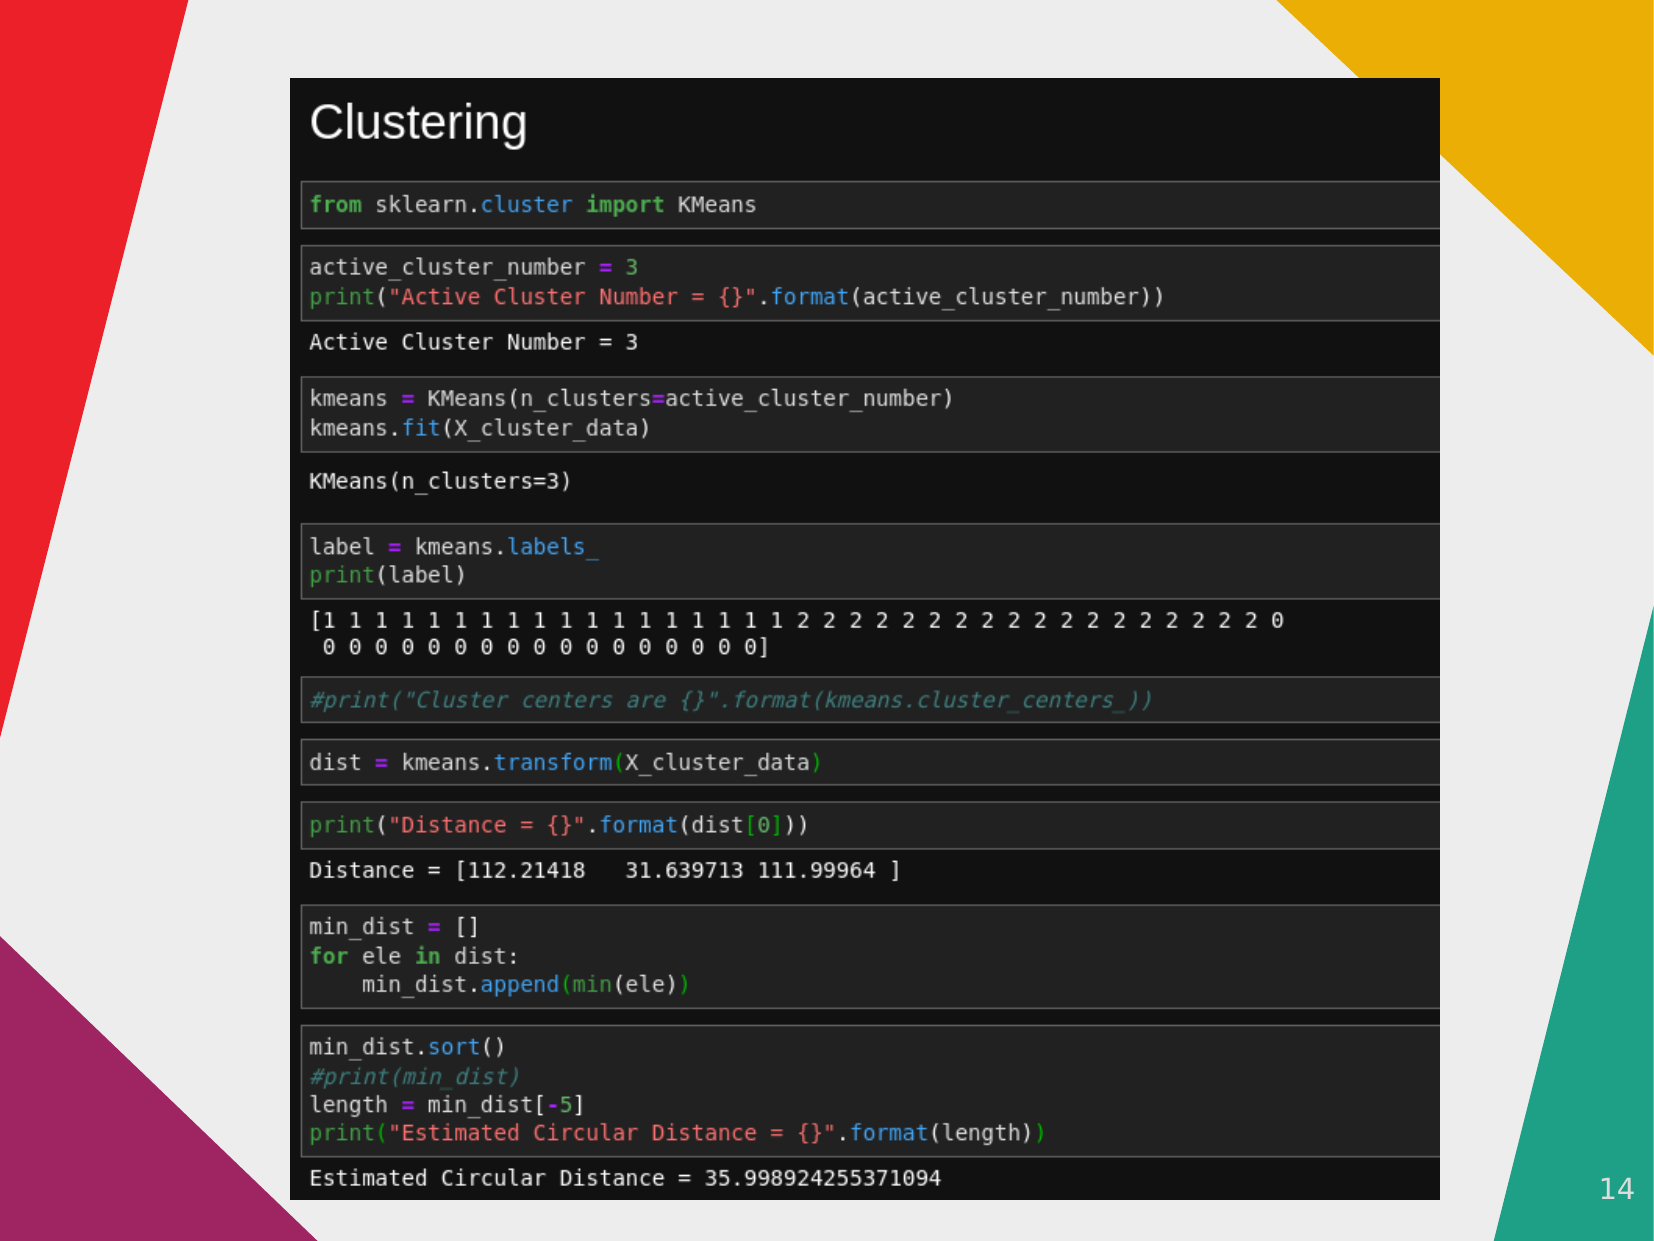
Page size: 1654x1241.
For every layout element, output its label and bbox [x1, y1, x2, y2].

picture [290, 78, 1441, 1201]
